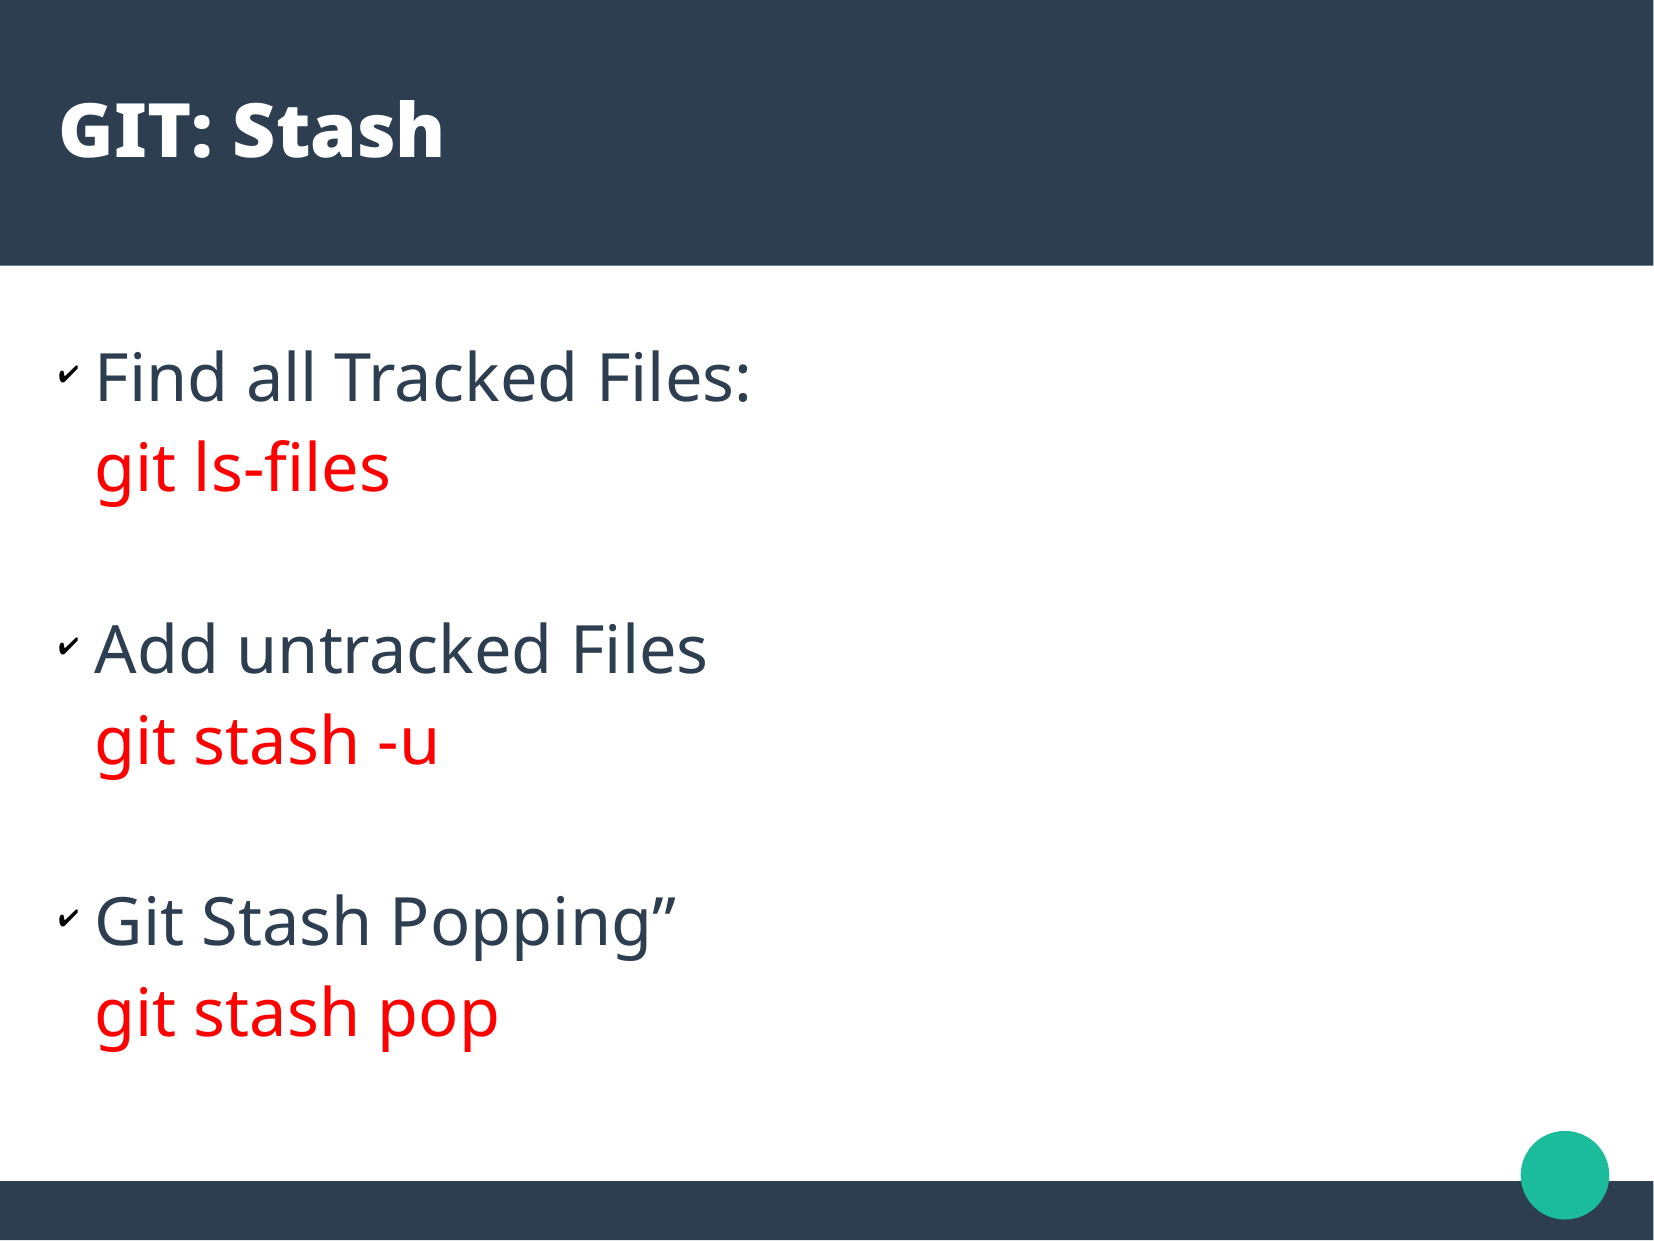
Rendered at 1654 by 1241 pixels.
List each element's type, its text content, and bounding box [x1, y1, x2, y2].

title GIT: Stash [59, 40, 1595, 216]
subtitle Find all Tracked Files: git ls-files Add untracked Files git stash -u Git Stash Popping” git stash pop [59, 271, 1595, 1205]
